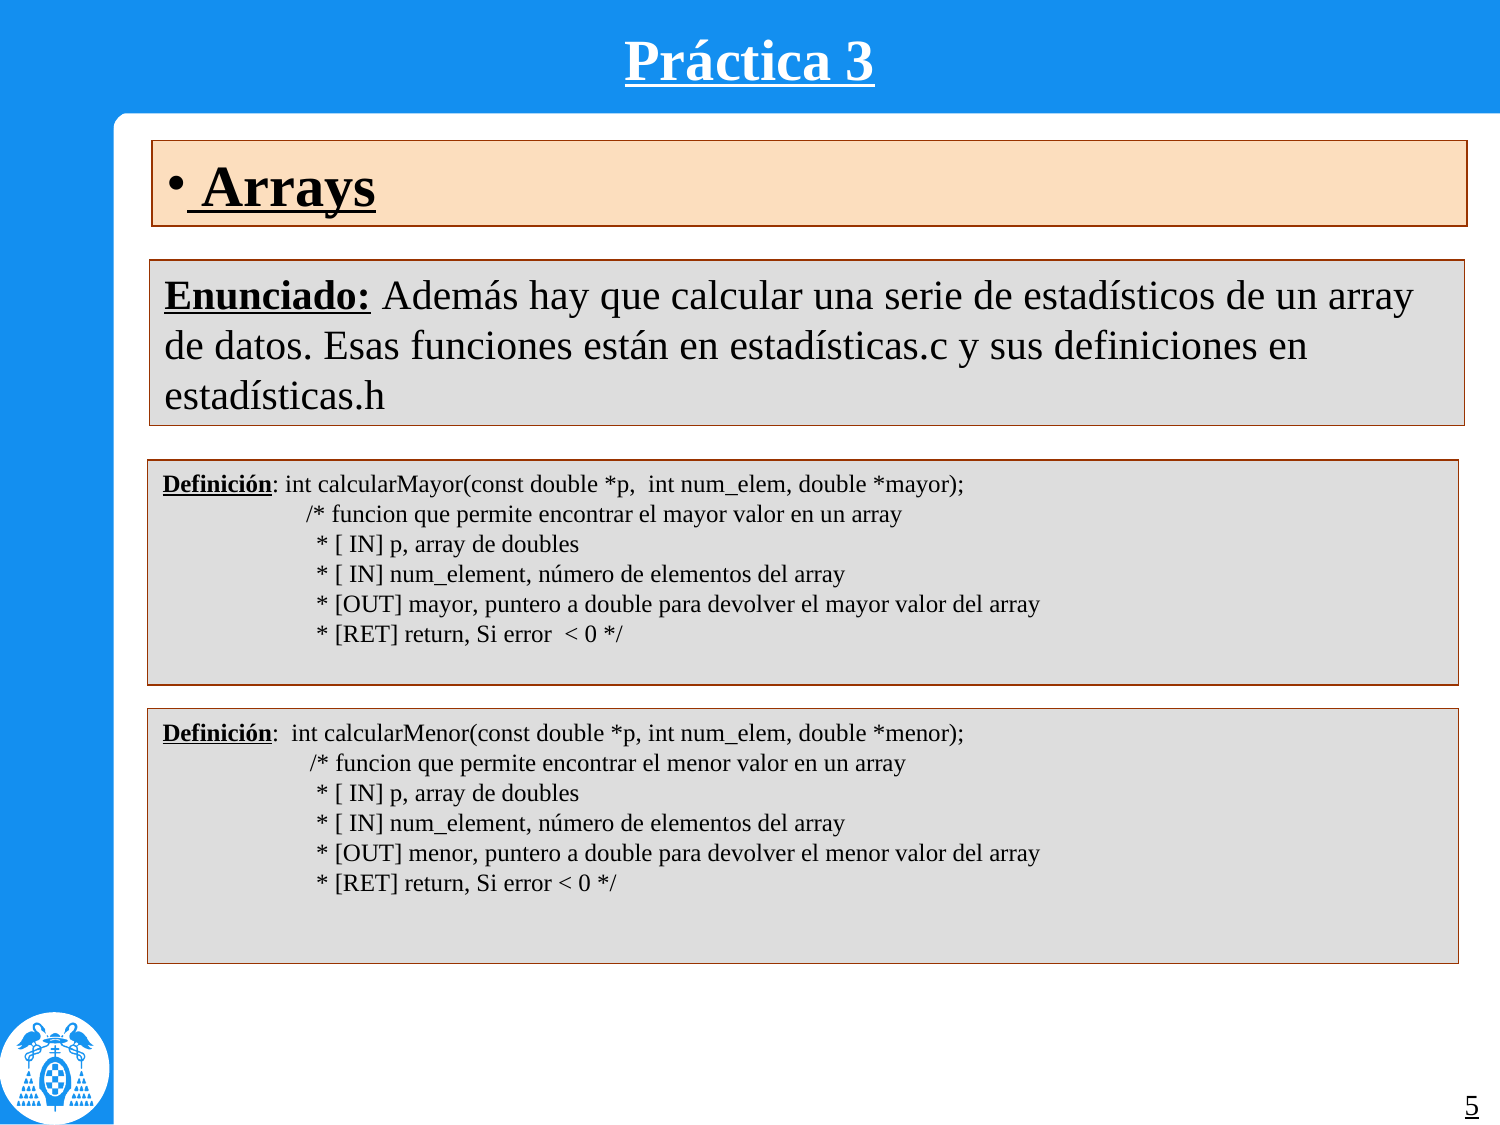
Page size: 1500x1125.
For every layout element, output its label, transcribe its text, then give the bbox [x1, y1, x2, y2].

text_box Enunciado: Además hay que calcular una serie de estadísticos de un array de datos. Esas funciones están en estadísticas.c y sus definiciones en estadísticas.h [149, 259, 1465, 426]
picture [15, 1017, 98, 1112]
text_box Arrays [152, 140, 1467, 227]
text_box Definición: int calcularMenor(const double *p, int num_elem, double *menor); /* funcion que permite encontrar el menor valor en un array * [ IN] p, array de doubles * [ IN] num_element, número de elementos del array * [OUT] menor, puntero a double para devolver el menor valor del array * [RET] return, Si error < 0 */ [147, 708, 1459, 964]
text_box Definición: int calcularMayor(const double *p, int num_elem, double *mayor); /* funcion que permite encontrar el mayor valor en un array * [ IN] p, array de doubles * [ IN] num_element, número de elementos del array * [OUT] mayor, puntero a double para devolver el mayor valor del array * [RET] return, Si error < 0 */ [147, 460, 1459, 686]
text_box Práctica 3 [215, 14, 1285, 101]
text_box <número> [1047, 1078, 1495, 1125]
